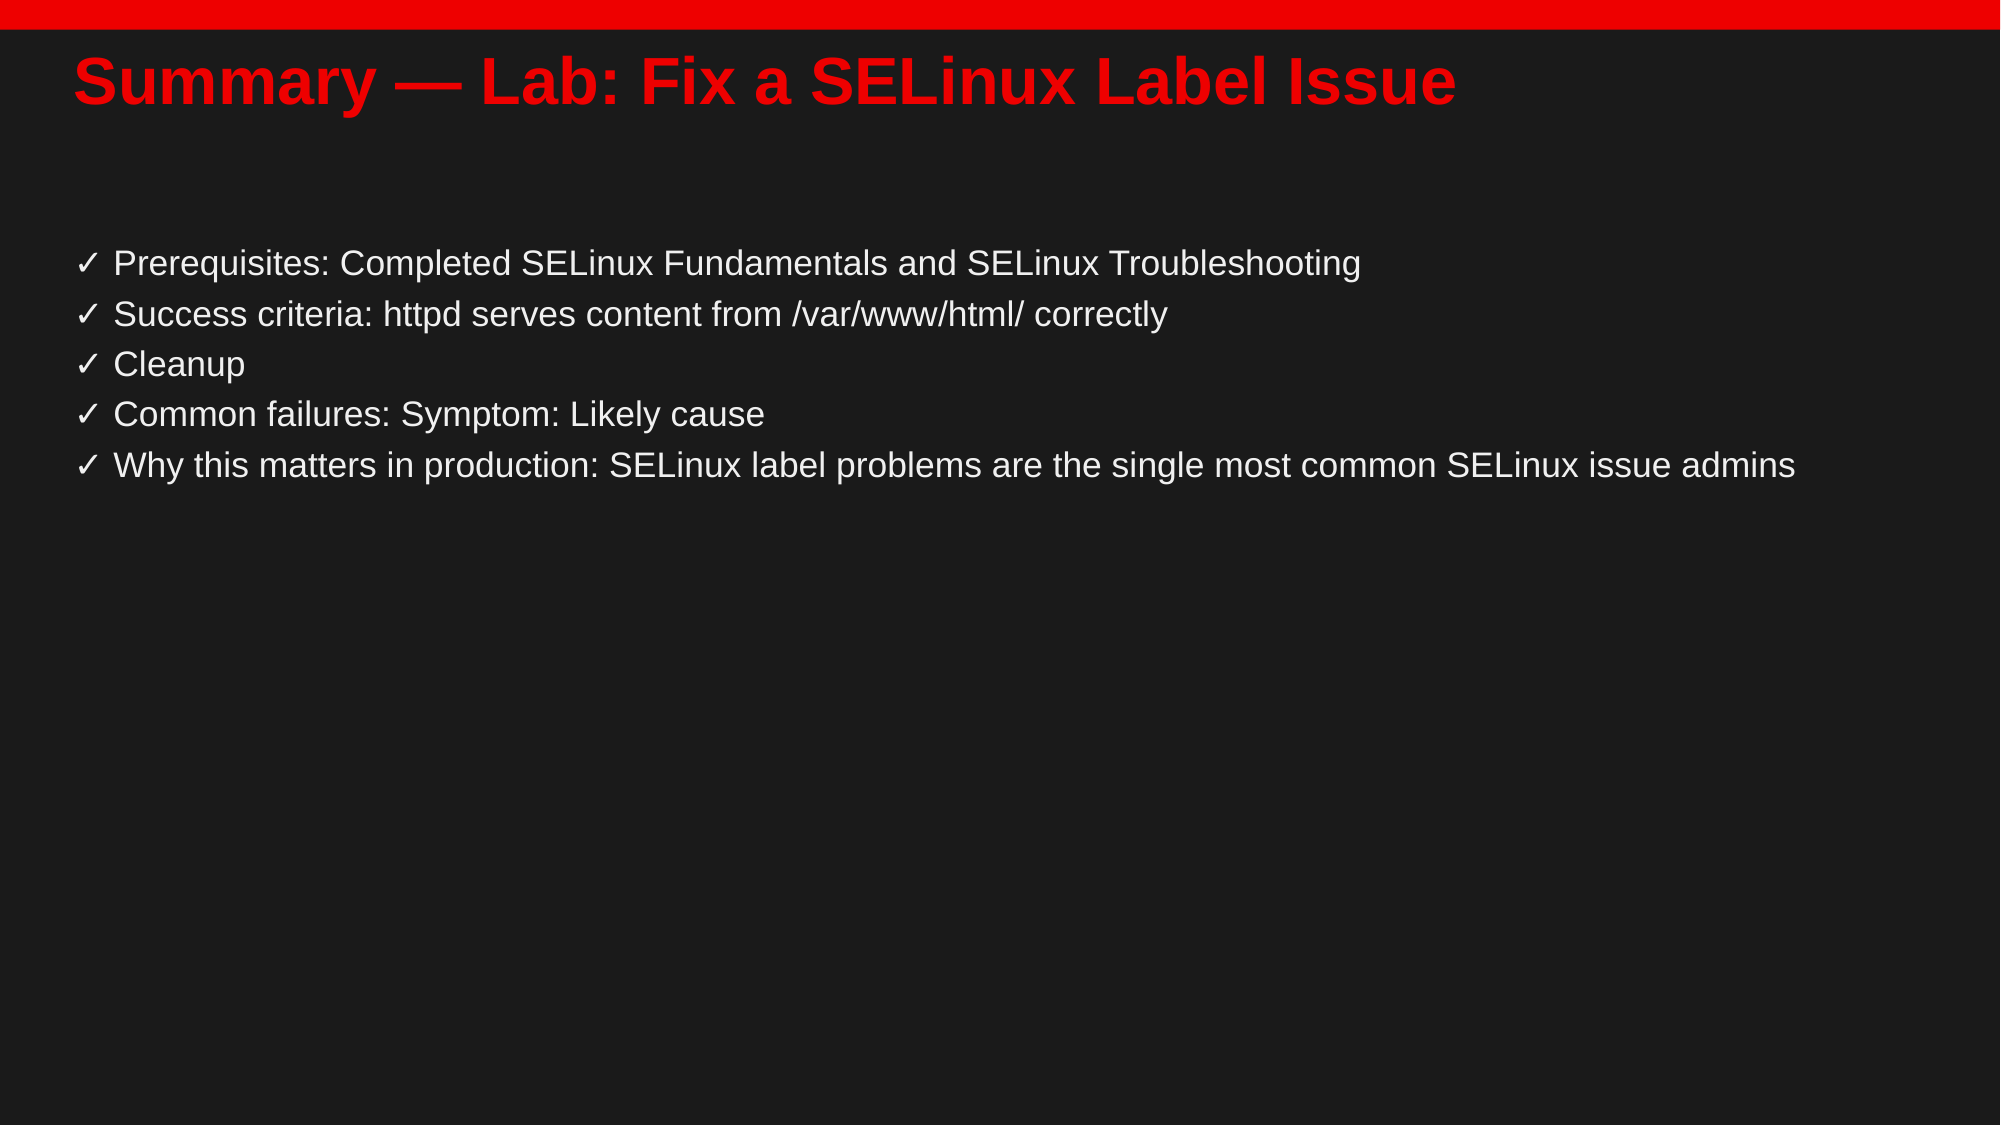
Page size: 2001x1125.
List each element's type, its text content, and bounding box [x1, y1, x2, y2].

text_box ✓ Prerequisites: Completed SELinux Fundamentals and SELinux Troubleshooting ✓ Success criteria: httpd serves content from /var/www/html/ correctly ✓ Cleanup ✓ Common failures: Symptom: Likely cause ✓ Why this matters in production: SELinux label problems are the single most common SELinux issue admins [59, 236, 1942, 1037]
text_box [0, 0, 2001, 30]
text_box Summary — Lab: Fix a SELinux Label Issue [59, 36, 1942, 208]
